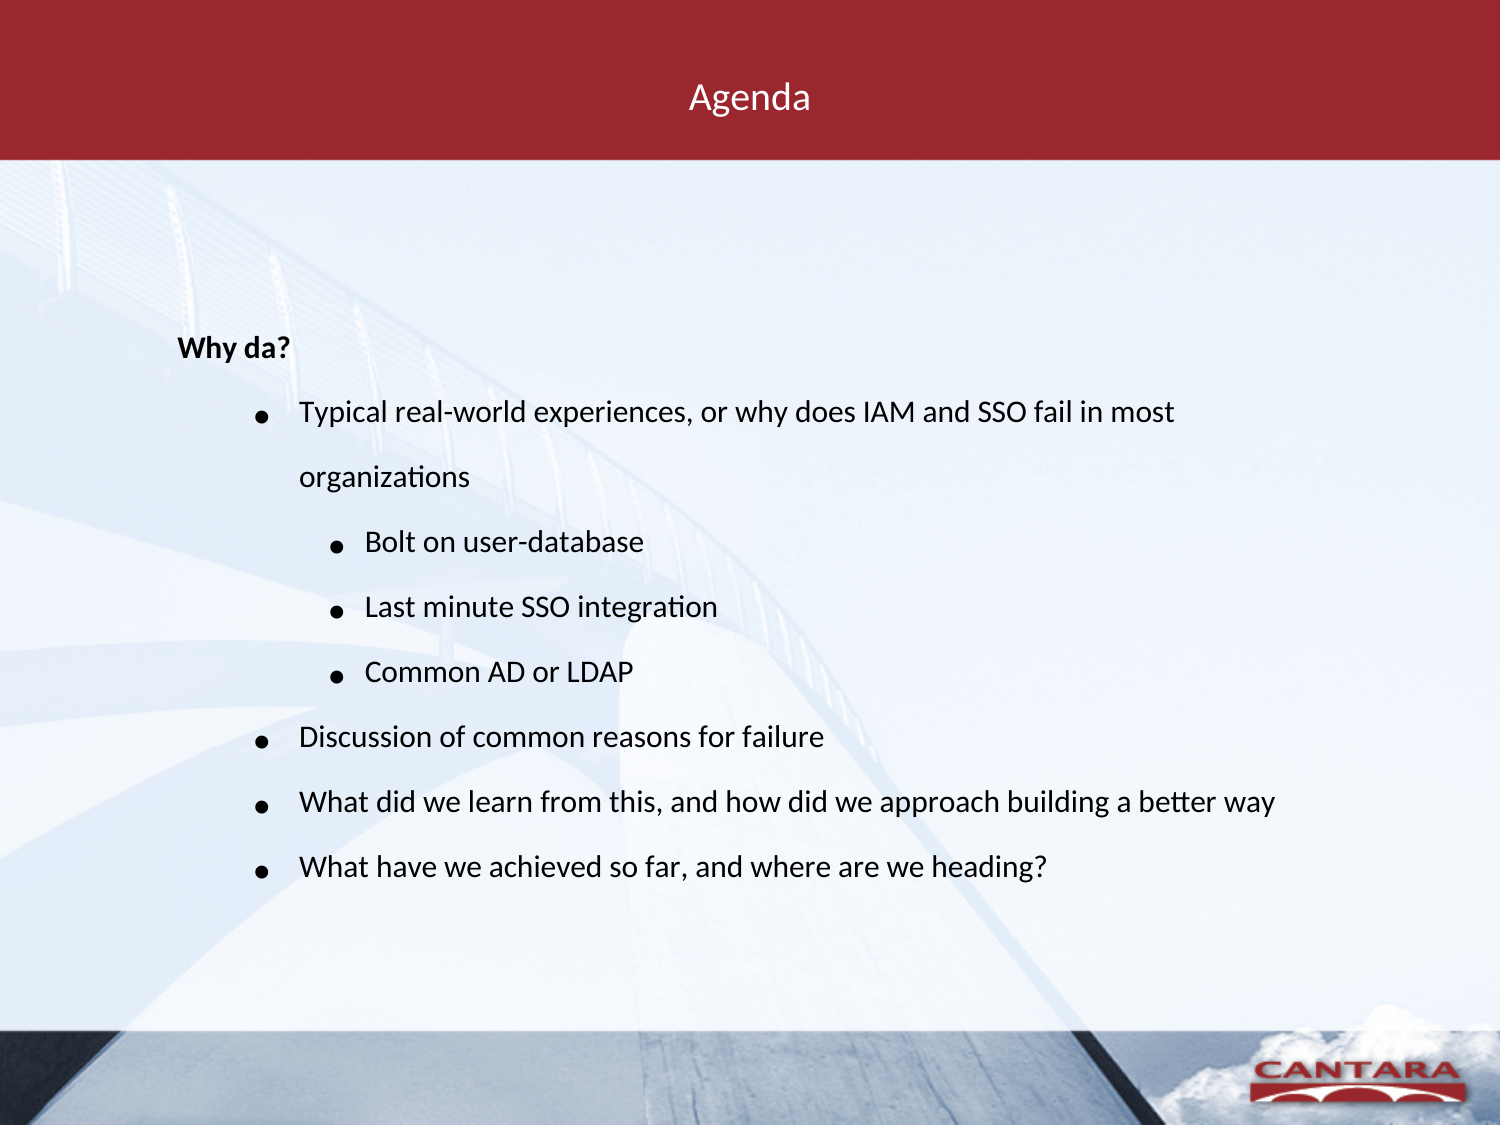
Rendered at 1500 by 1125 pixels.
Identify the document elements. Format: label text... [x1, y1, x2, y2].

text_box Agenda [75, 45, 1426, 163]
text_box Why da? Typical real-world experiences, or why does IAM and SSO fail in most organizations Bolt on user-database Last minute SSO integration Common AD or LDAP Discussion of common reasons for failure What did we learn from this, and how did we approach building a better way What have we achieved so far, and where are we heading? [162, 312, 1363, 978]
picture [0, 0, 1500, 1125]
